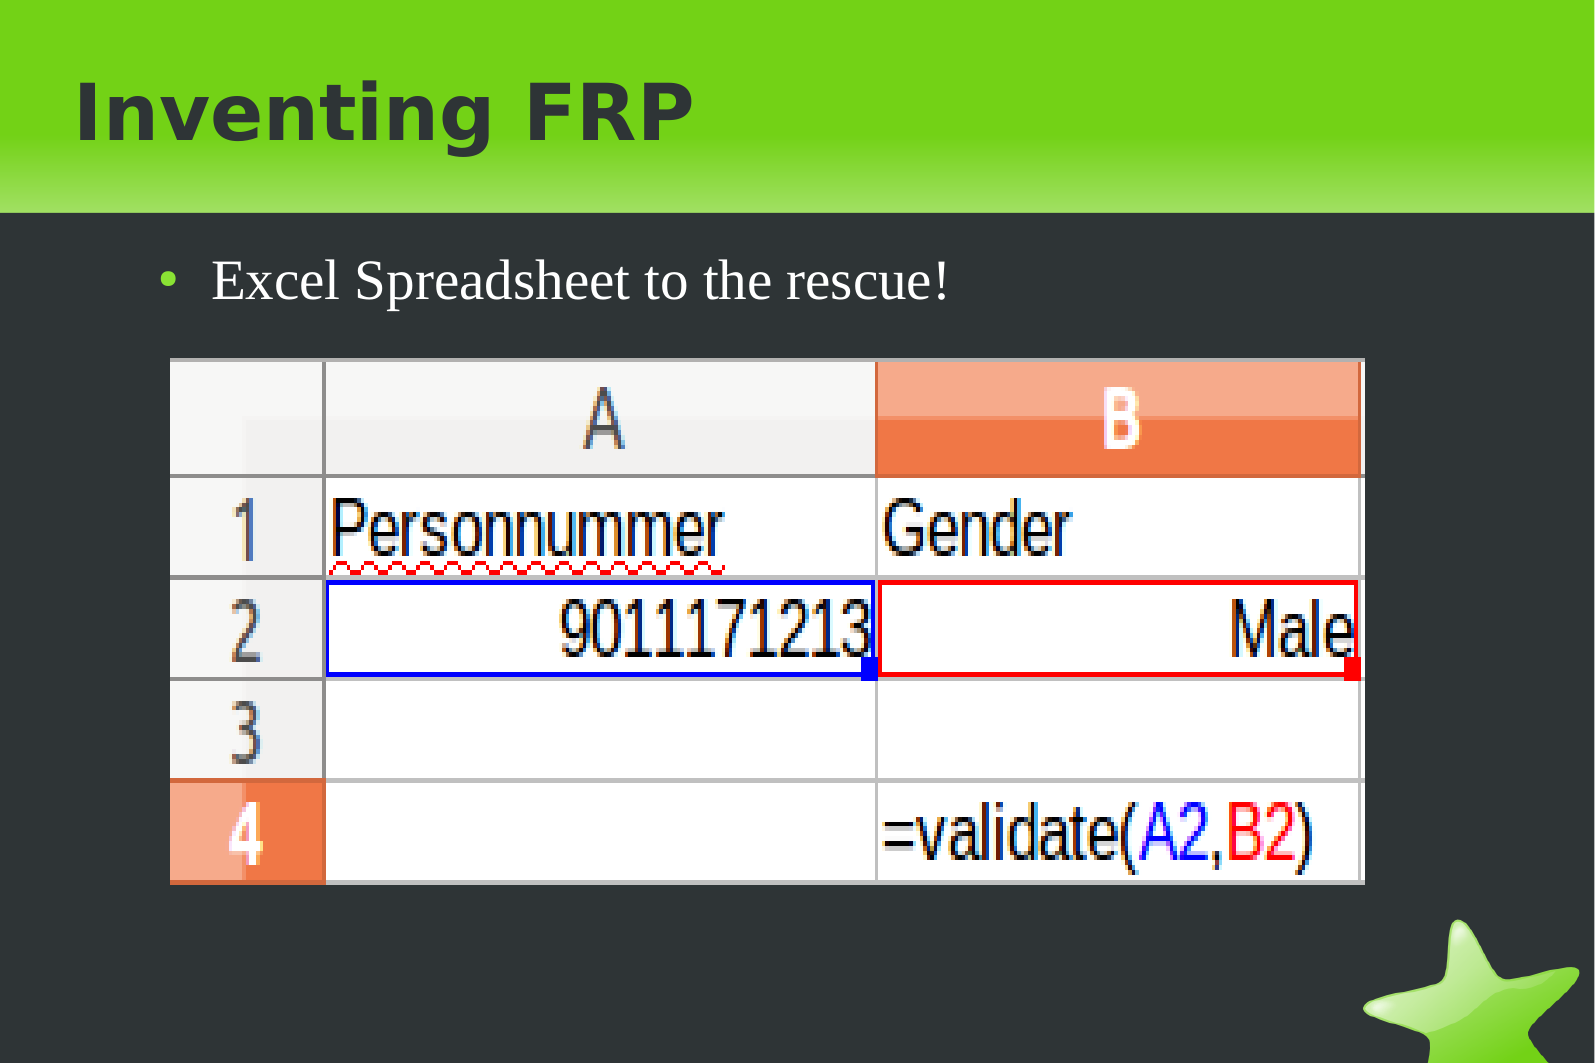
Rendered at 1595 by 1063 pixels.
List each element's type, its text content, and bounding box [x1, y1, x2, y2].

list Excel Spreadsheet to the rescue! [79, 248, 1515, 951]
title Inventing FRP [74, 25, 1510, 203]
picture [0, 0, 1595, 1063]
